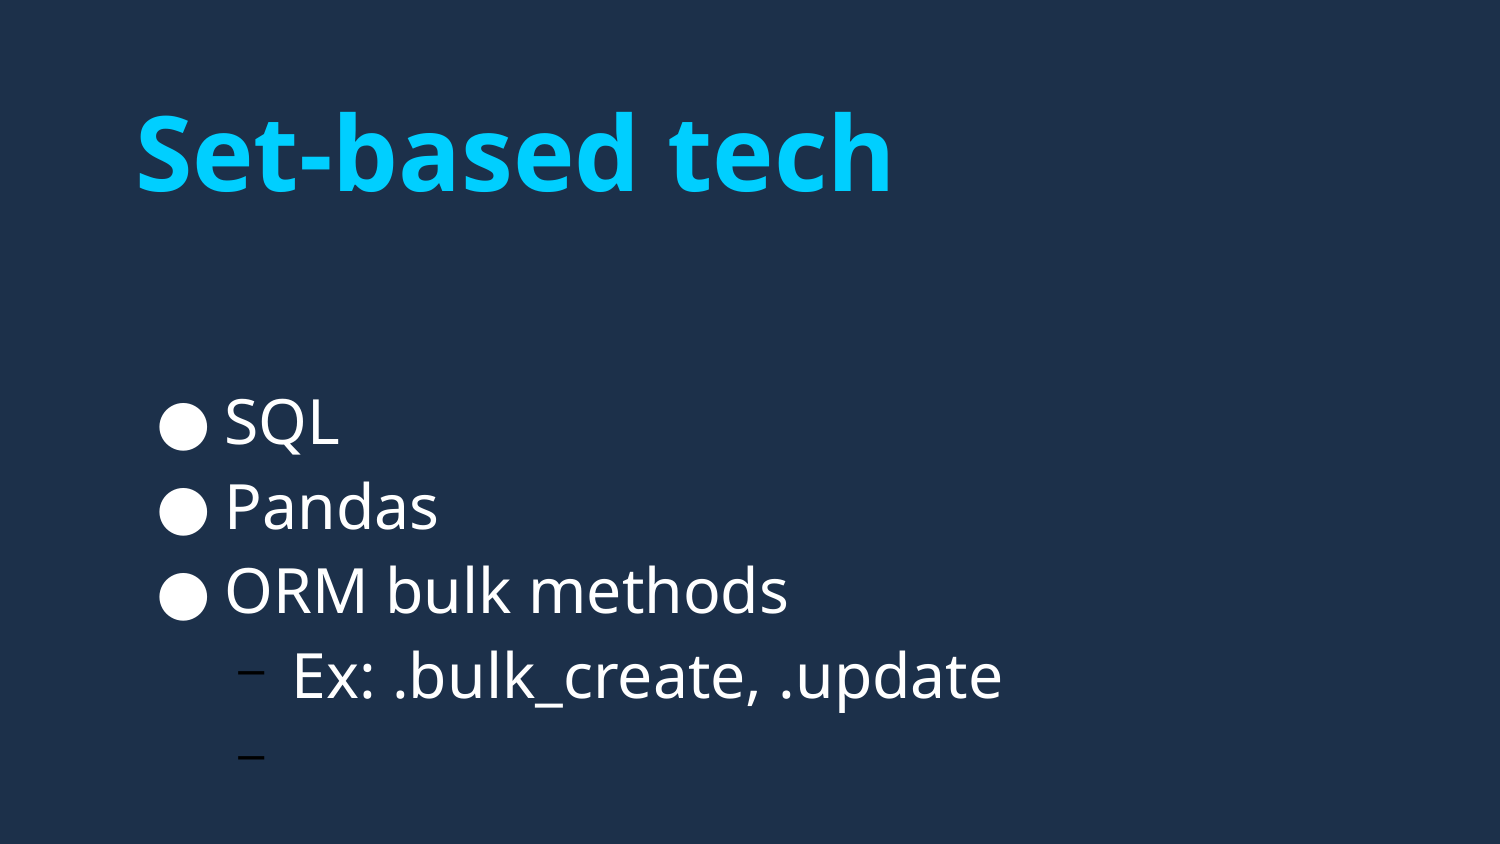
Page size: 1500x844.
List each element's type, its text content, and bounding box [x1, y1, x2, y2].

text_box SQL Pandas ORM bulk methods Ex: .bulk_create, .update [135, 285, 1276, 796]
text_box Set-based tech [135, 26, 1238, 276]
